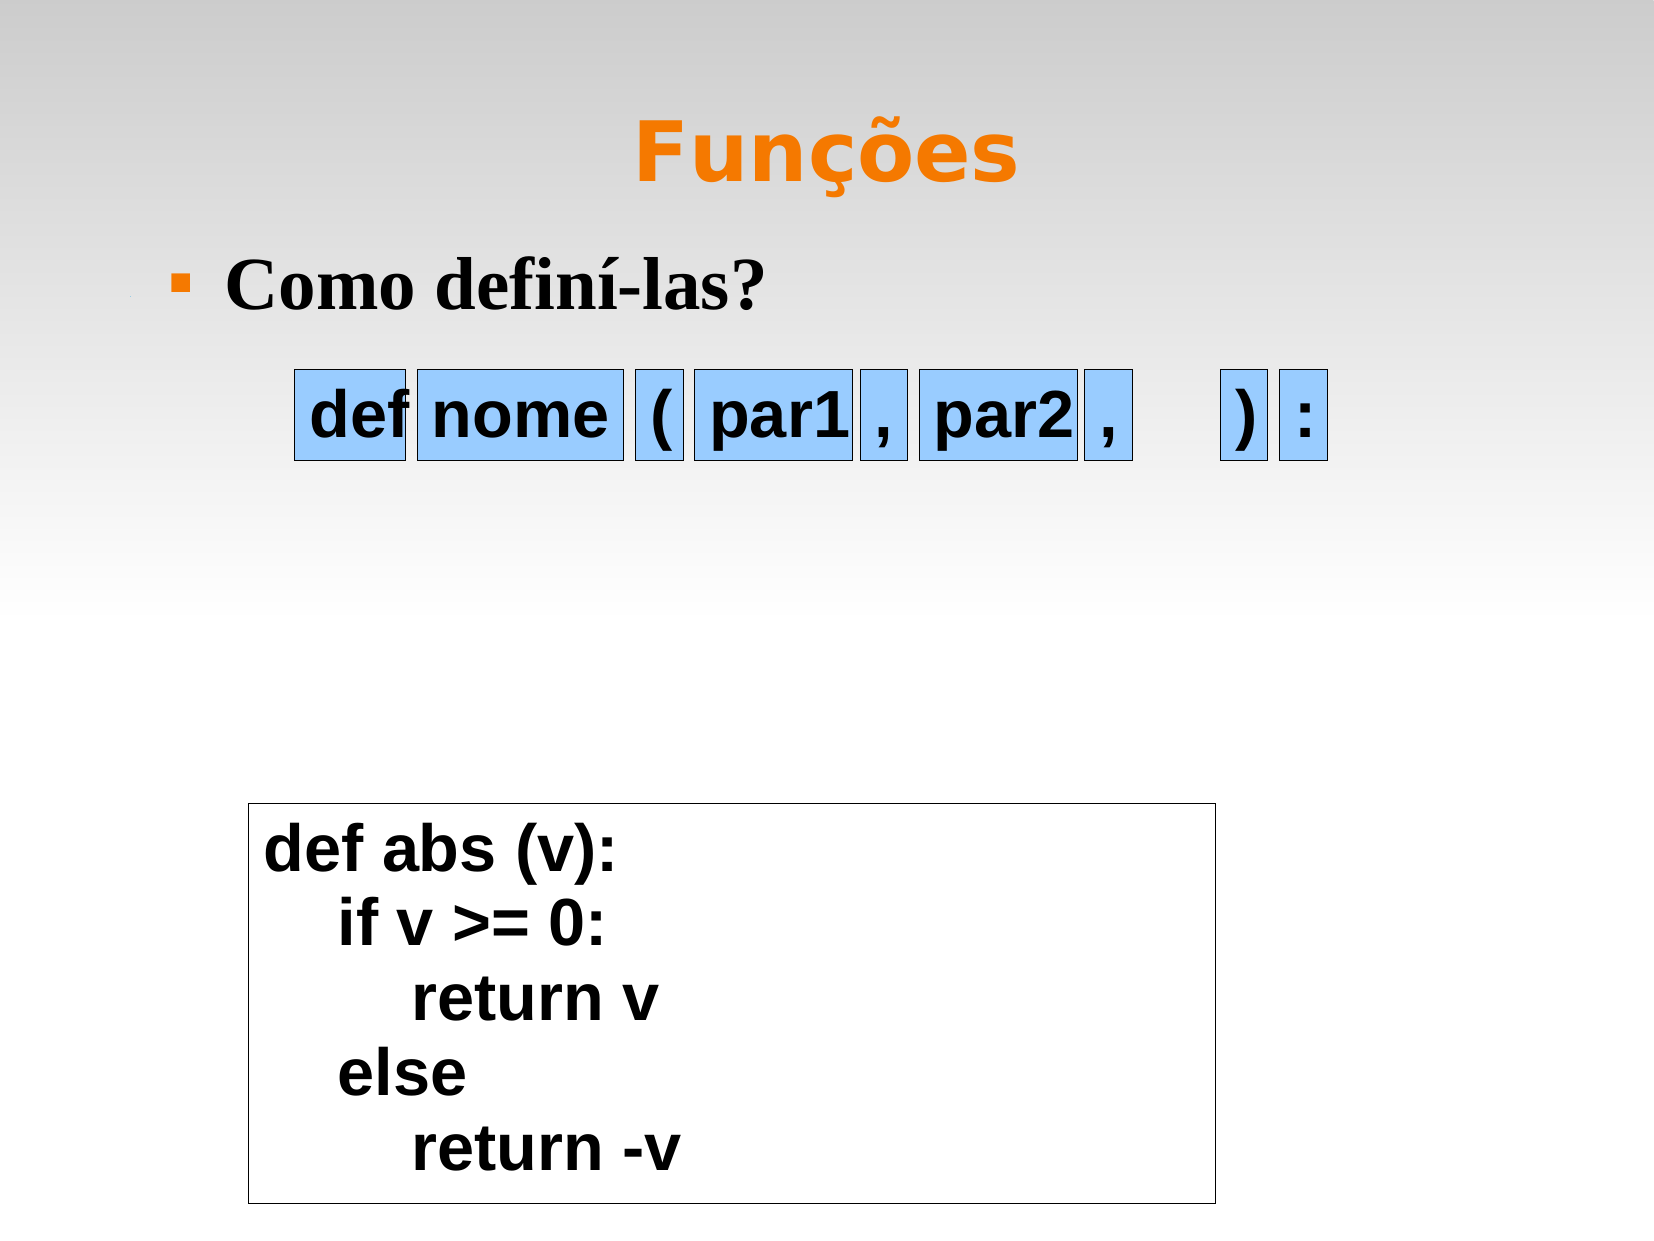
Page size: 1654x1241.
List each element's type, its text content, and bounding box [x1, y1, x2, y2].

text_box : [1279, 369, 1328, 461]
text_box , [1084, 369, 1133, 461]
text_box ) [1220, 369, 1268, 461]
title Funções [82, 49, 1571, 242]
list Como definí-las? [82, 242, 1571, 1062]
text_box def [294, 369, 406, 461]
text_box def abs (v): if v >= 0: return v else return -v [248, 803, 1216, 1204]
text_box par2 [919, 369, 1078, 461]
text_box , [860, 369, 908, 461]
text_box ( [635, 369, 684, 461]
text_box par1 [694, 369, 853, 461]
text_box nome [417, 369, 624, 461]
